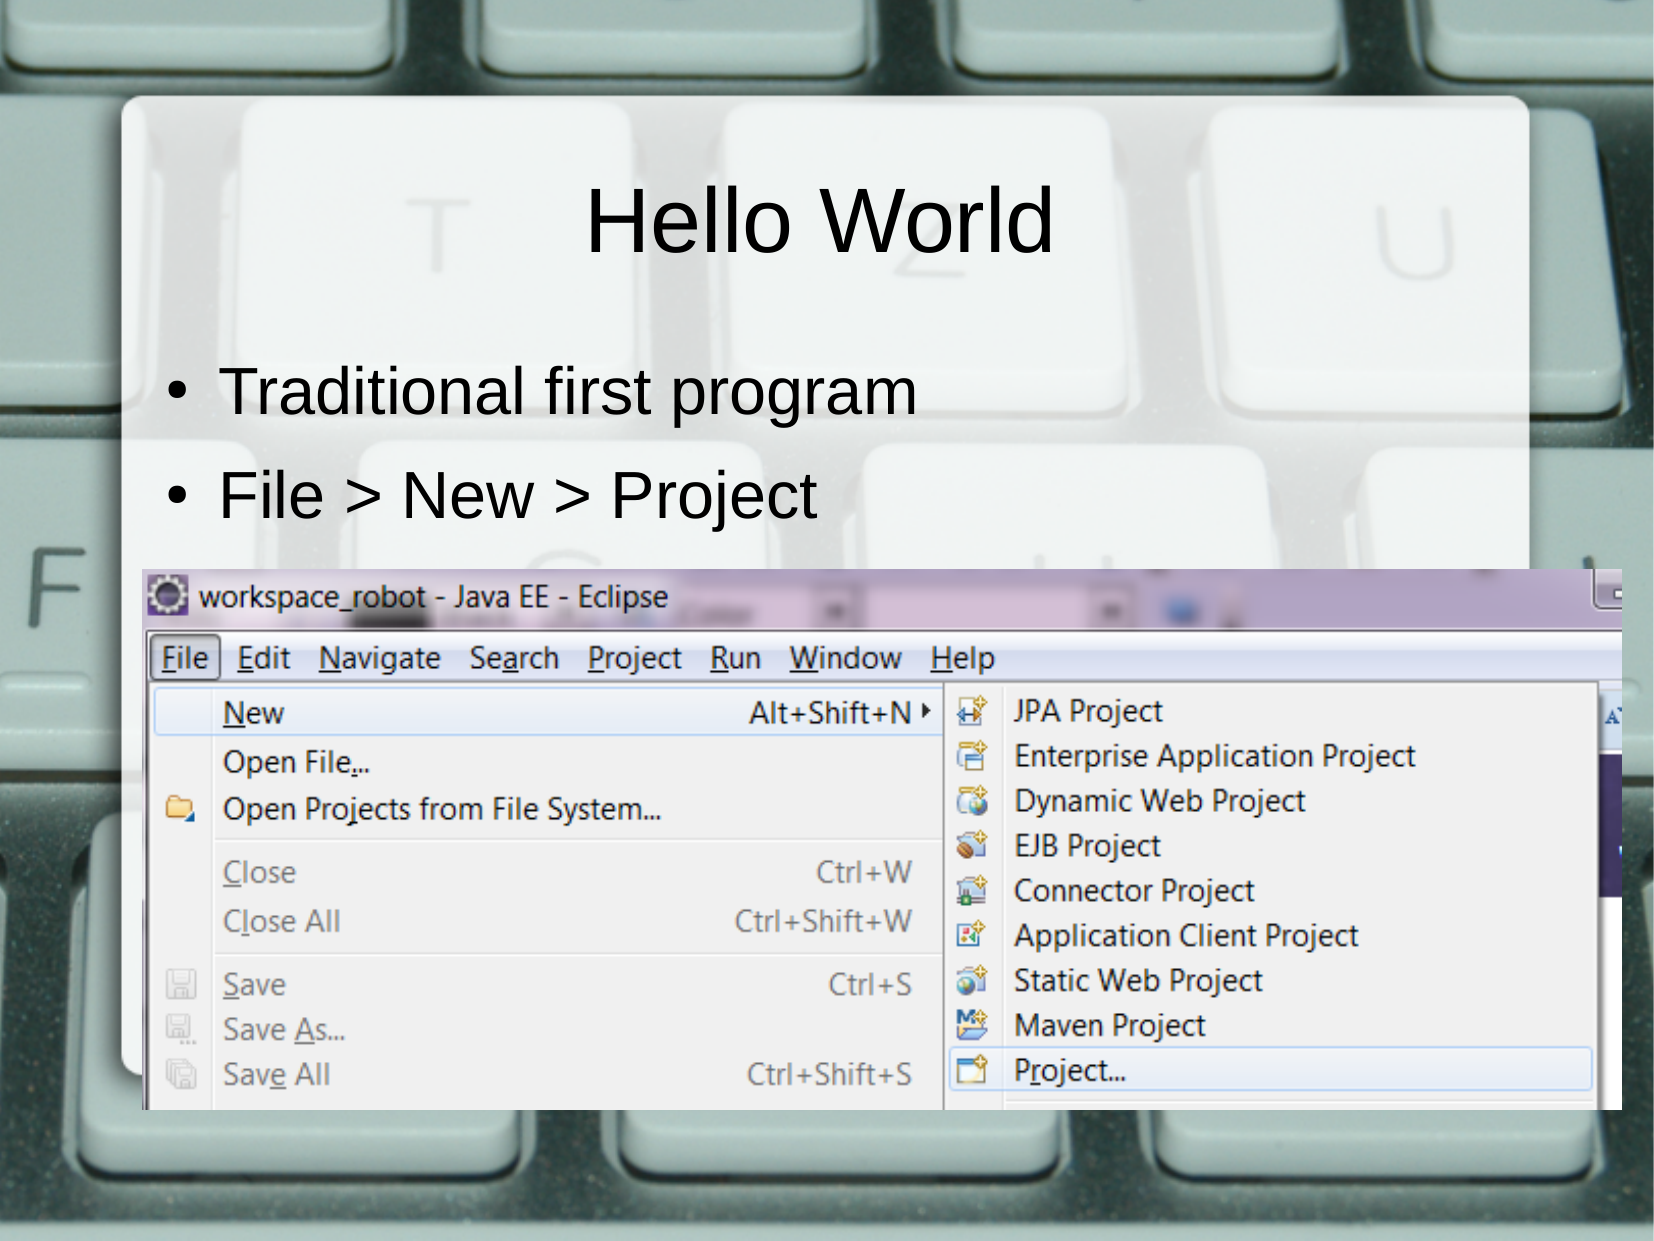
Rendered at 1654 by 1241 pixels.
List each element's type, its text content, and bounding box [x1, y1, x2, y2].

picture [0, 0, 1654, 1241]
list Traditional first program File > New > Project [147, 354, 1506, 569]
title Hello World [135, 117, 1506, 325]
